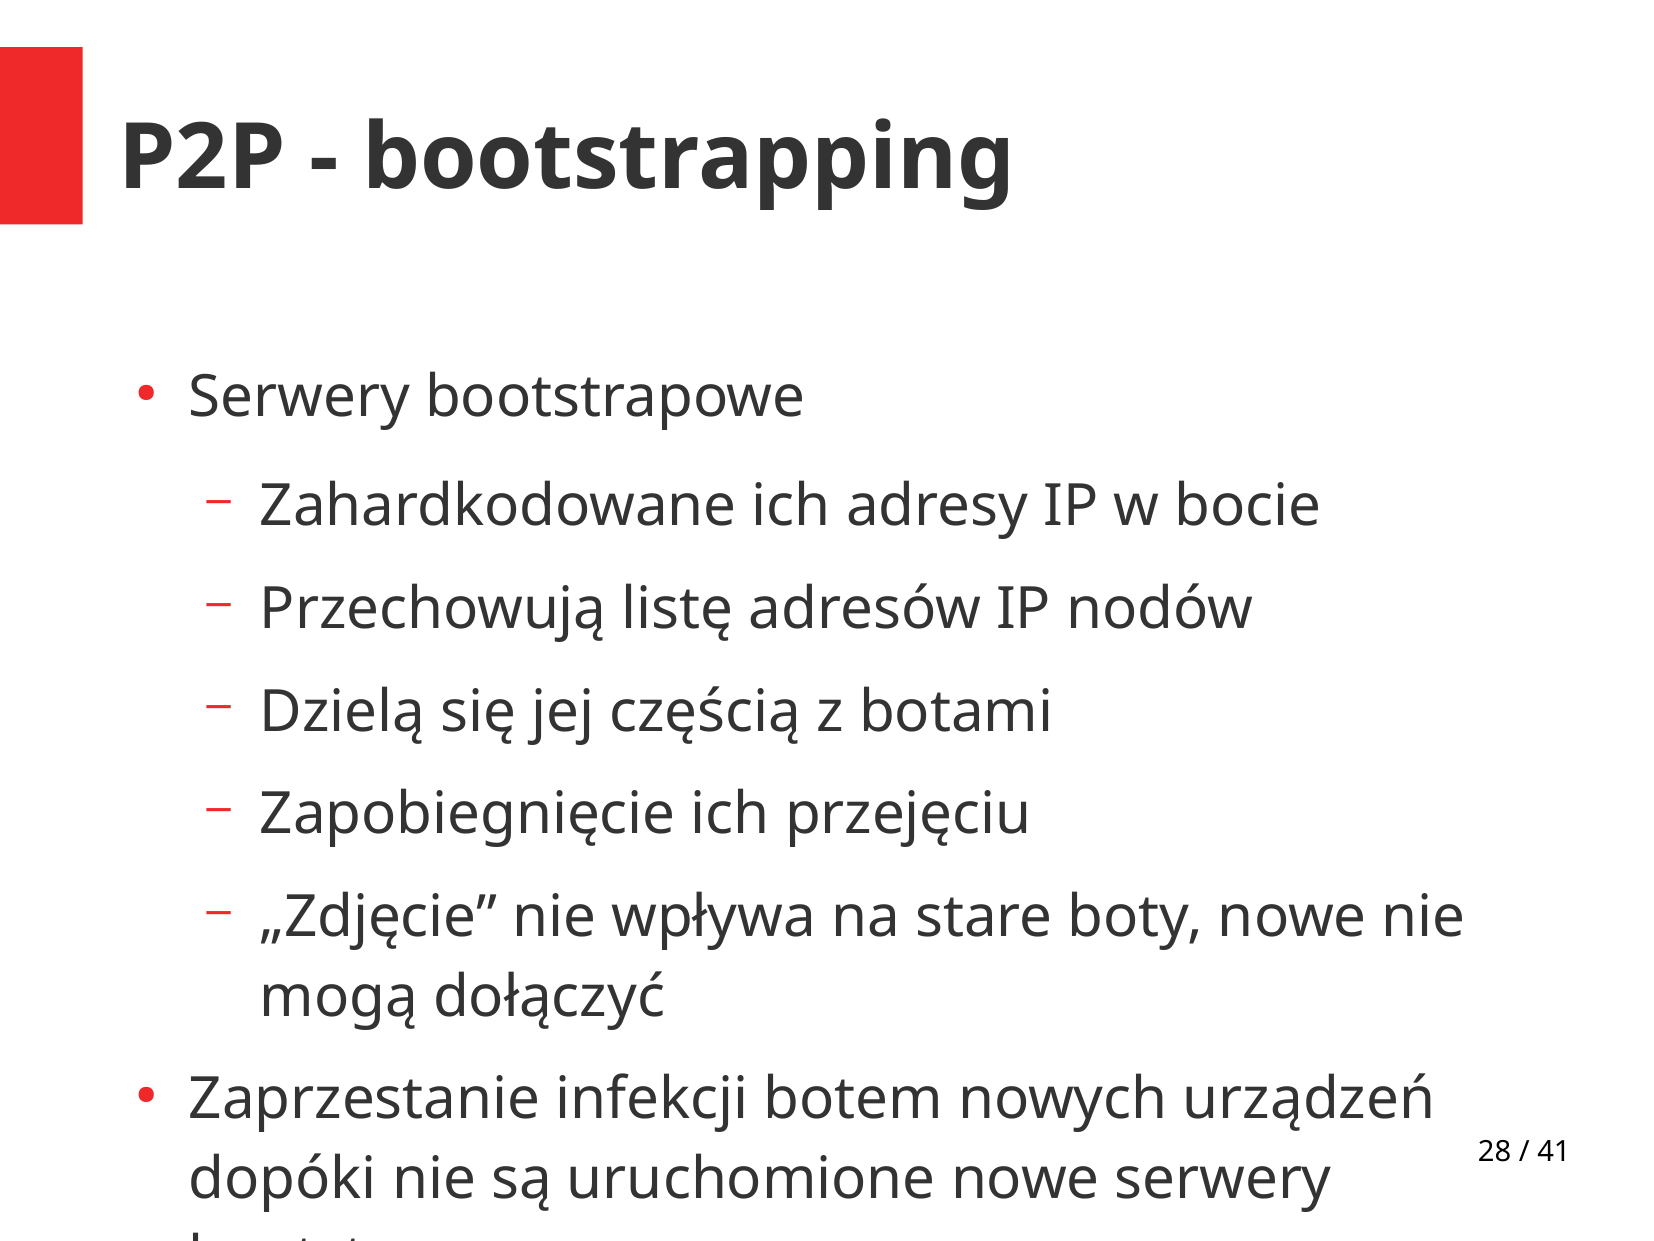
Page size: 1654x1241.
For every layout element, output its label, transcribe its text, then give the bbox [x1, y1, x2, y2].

list Serwery bootstrapowe Zahardkodowane ich adresy IP w bocie Przechowują listę adresów IP nodów Dzielą się jej częścią z botami Zapobiegnięcie ich przejęciu „Zdjęcie” nie wpływa na stare boty, nowe nie mogą dołączyć Zaprzestanie infekcji botem nowych urządzeń dopóki nie są uruchomione nowe serwery bootstrapowe [118, 354, 1536, 1074]
title P2P - bootstrapping [118, 49, 1571, 257]
